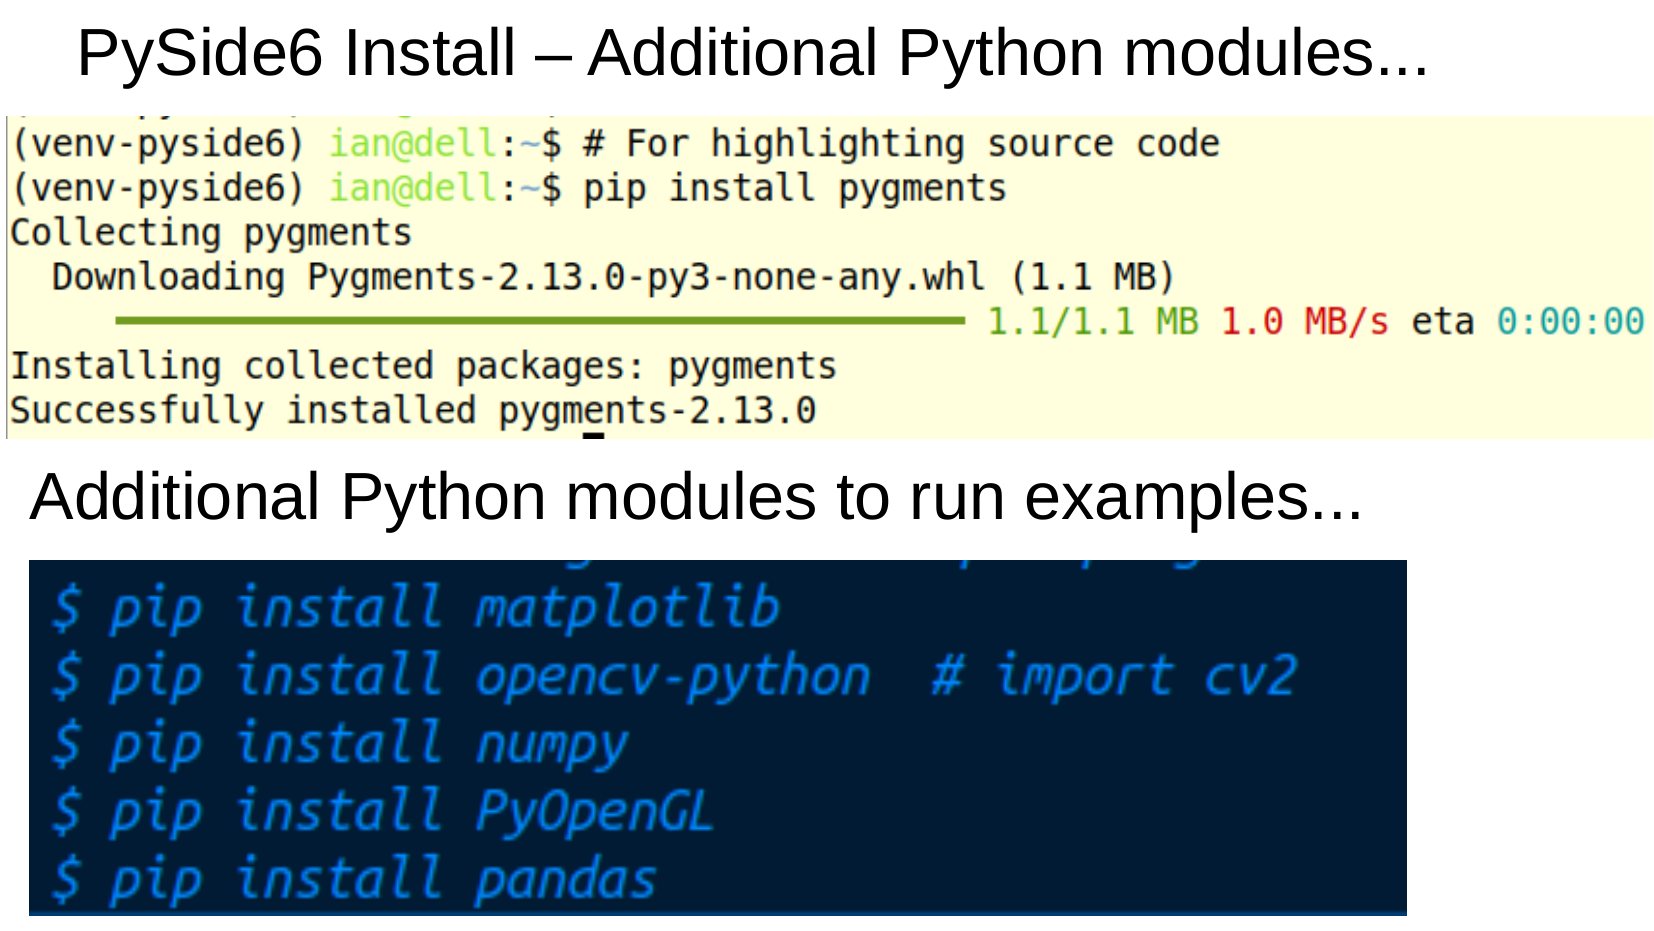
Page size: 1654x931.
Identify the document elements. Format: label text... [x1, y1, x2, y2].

picture [6, 116, 1654, 439]
picture [29, 562, 1407, 916]
text_box Additional Python modules to run examples... [29, 459, 1577, 562]
subtitle PySide6 Install – Additional Python modules... [76, 14, 1625, 116]
